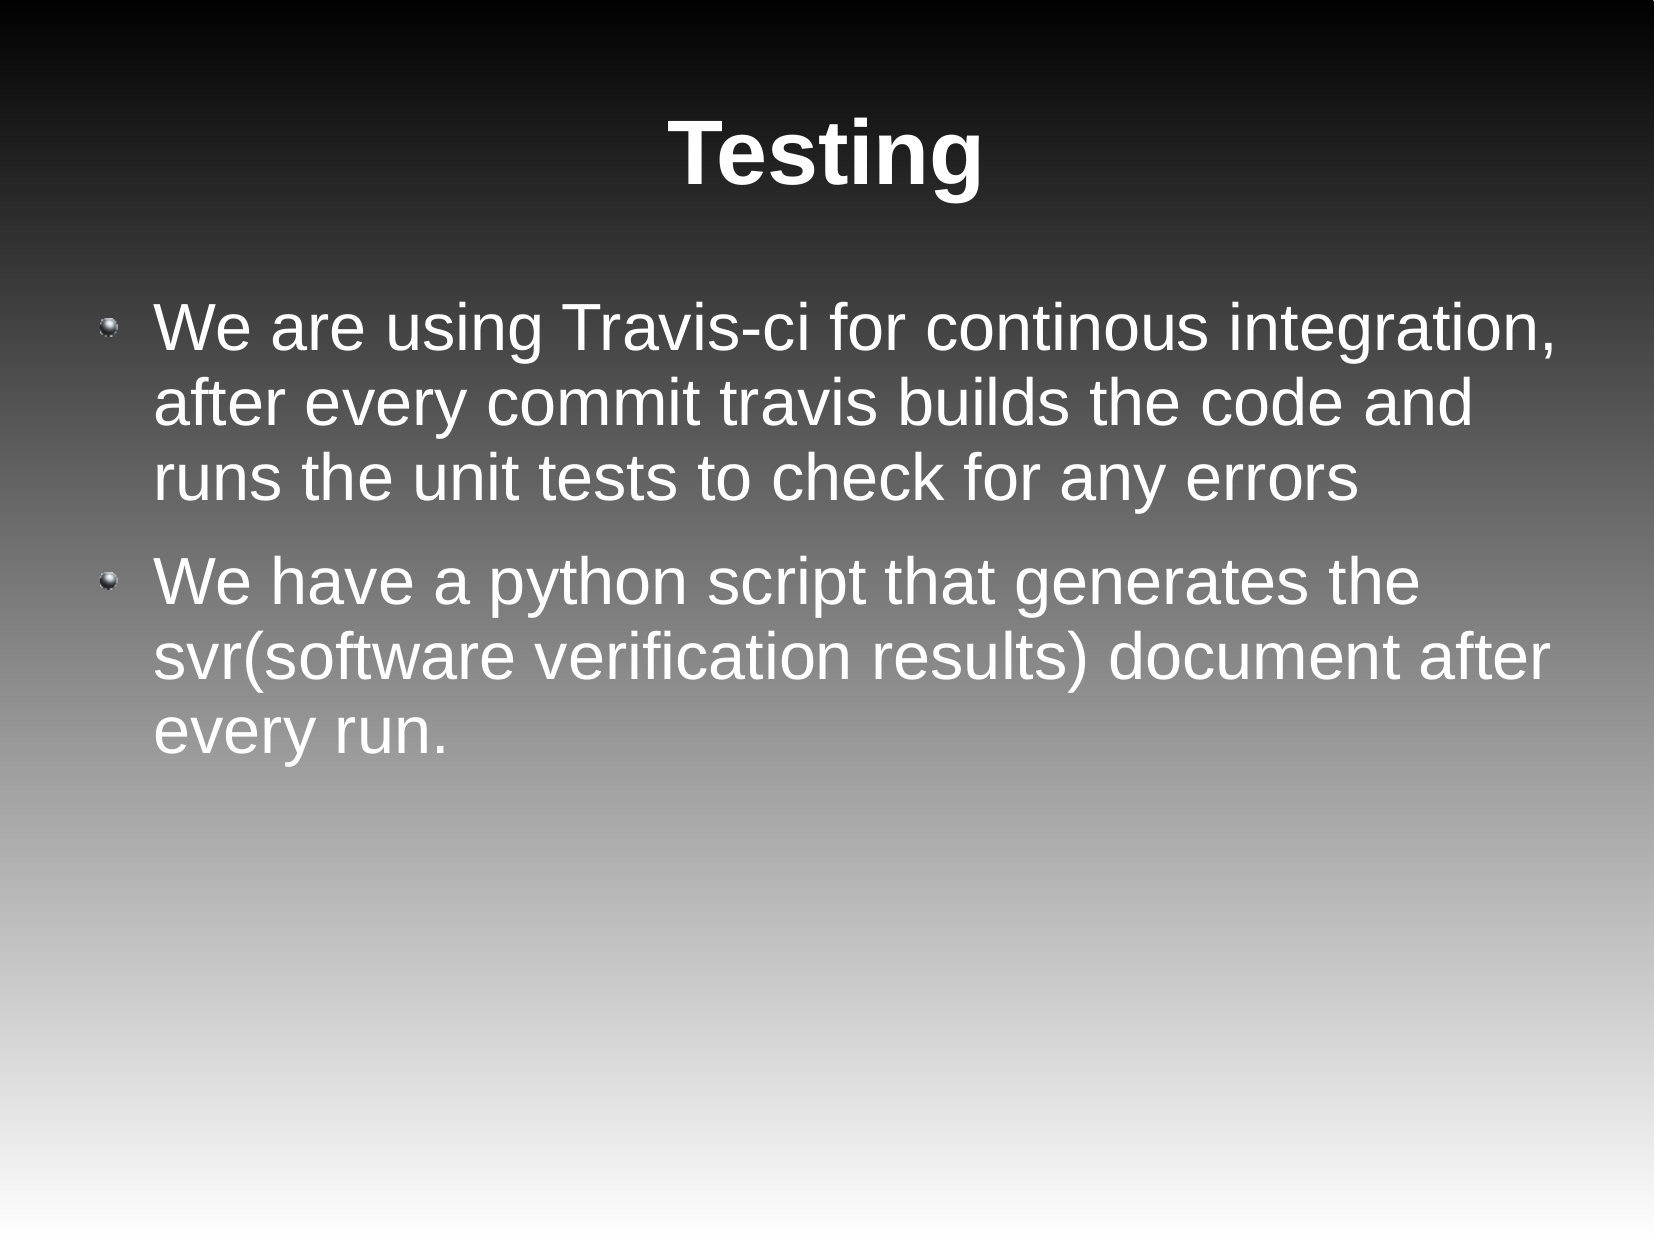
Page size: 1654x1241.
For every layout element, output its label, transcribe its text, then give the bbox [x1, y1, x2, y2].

list We are using Travis-ci for continous integration, after every commit travis builds the code and runs the unit tests to check for any errors We have a python script that generates the svr(software verification results) document after every run. [82, 290, 1571, 1010]
title Testing [82, 49, 1571, 257]
